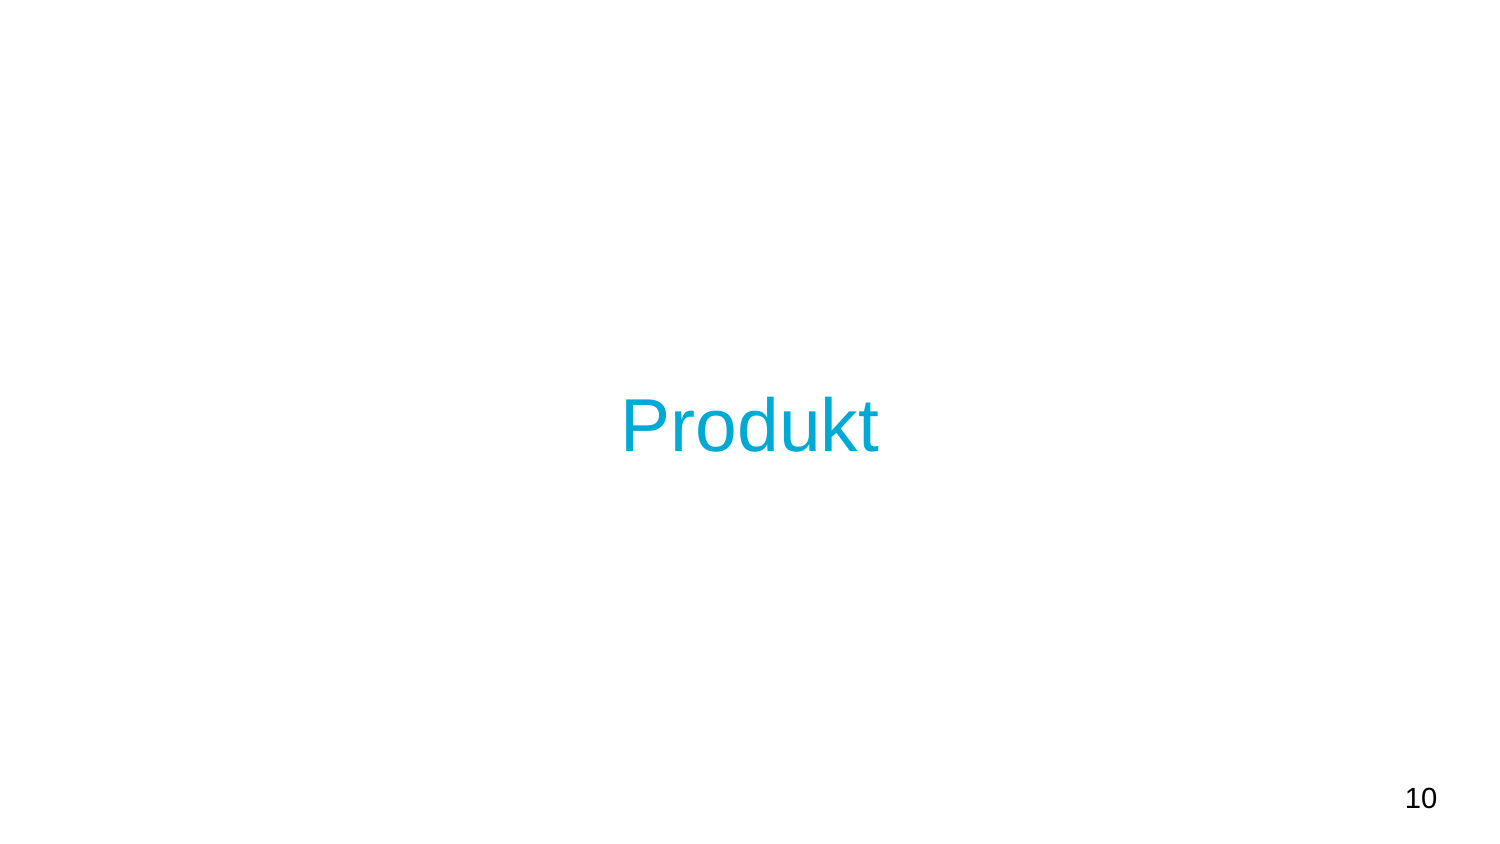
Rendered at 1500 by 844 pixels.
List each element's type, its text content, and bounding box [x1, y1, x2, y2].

slide_number <číslo> [1389, 764, 1480, 830]
title Produkt [51, 352, 1449, 491]
